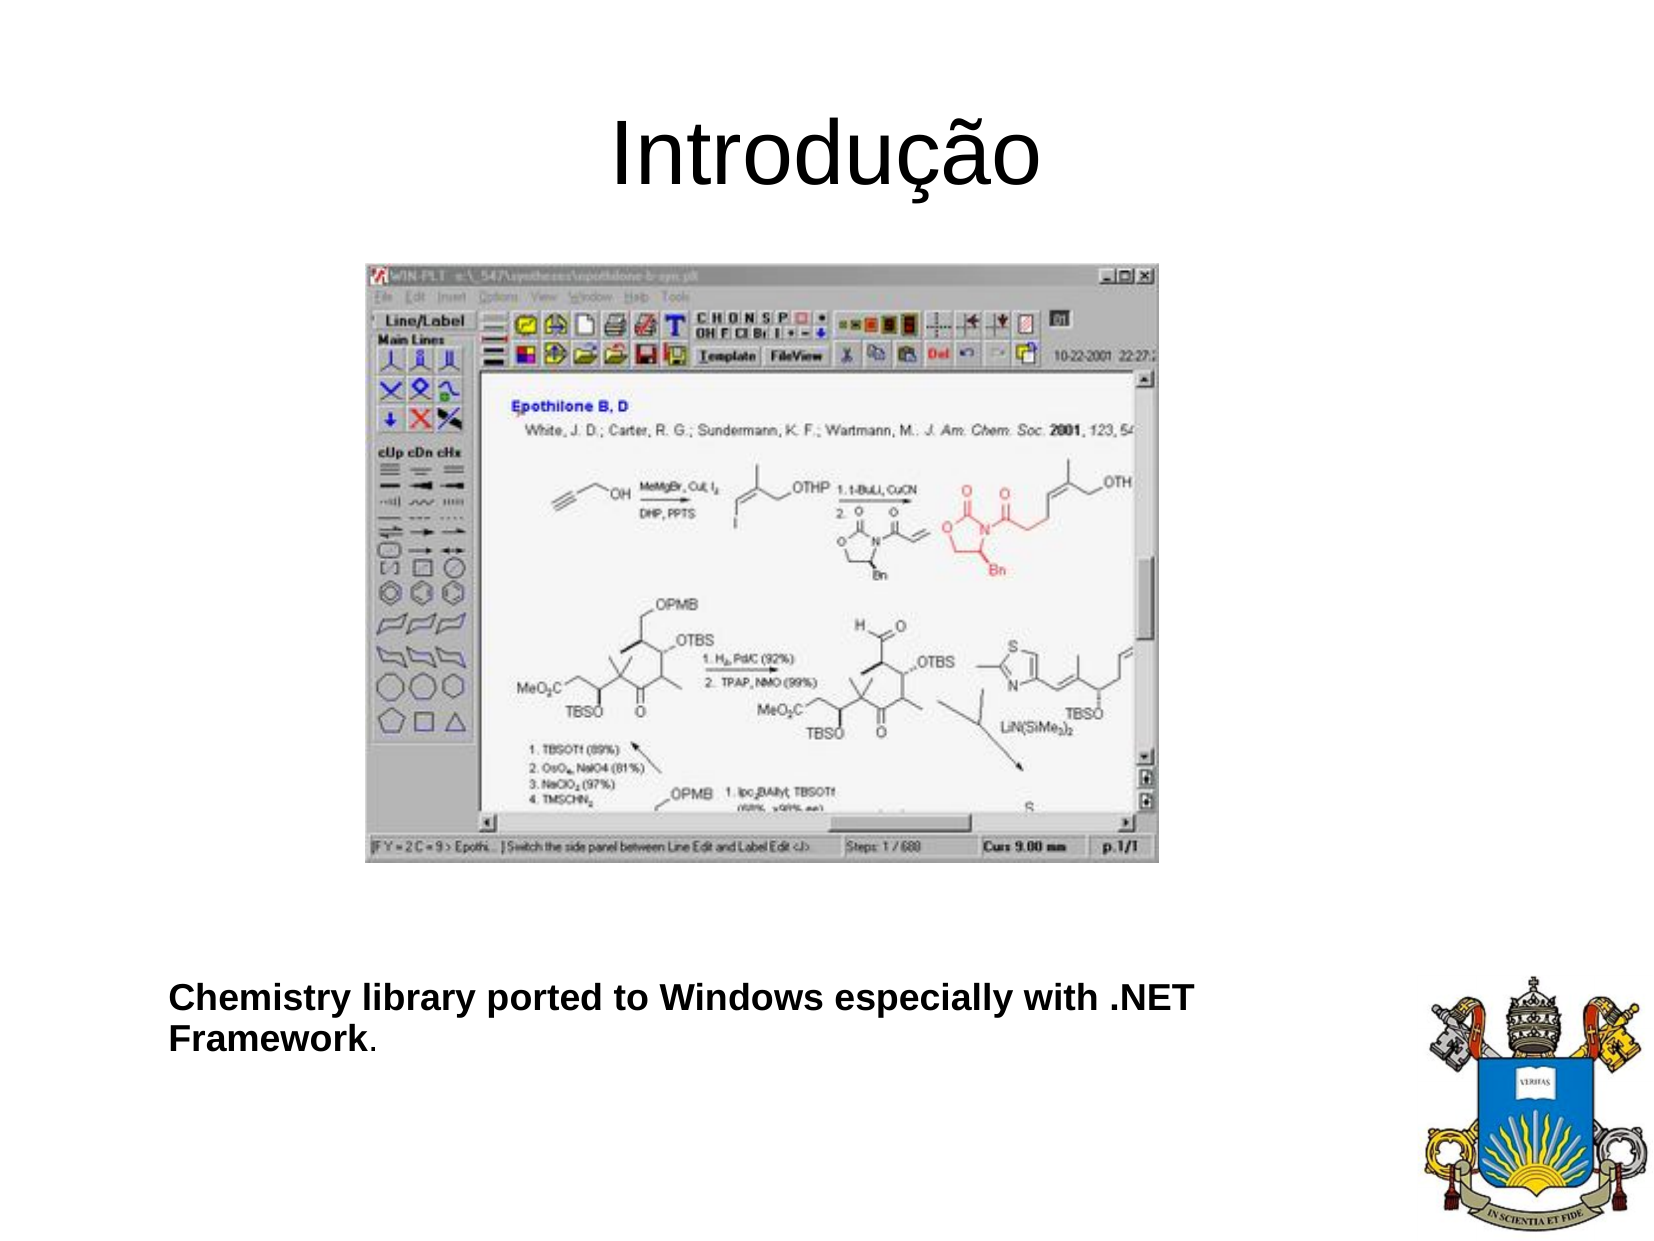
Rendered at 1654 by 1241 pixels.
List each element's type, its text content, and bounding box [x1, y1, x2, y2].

picture [1417, 975, 1654, 1241]
text_box Chemistry library ported to Windows especially with .NET Framework. [153, 968, 1418, 1068]
title Introdução [82, 49, 1571, 257]
picture [365, 263, 1159, 863]
